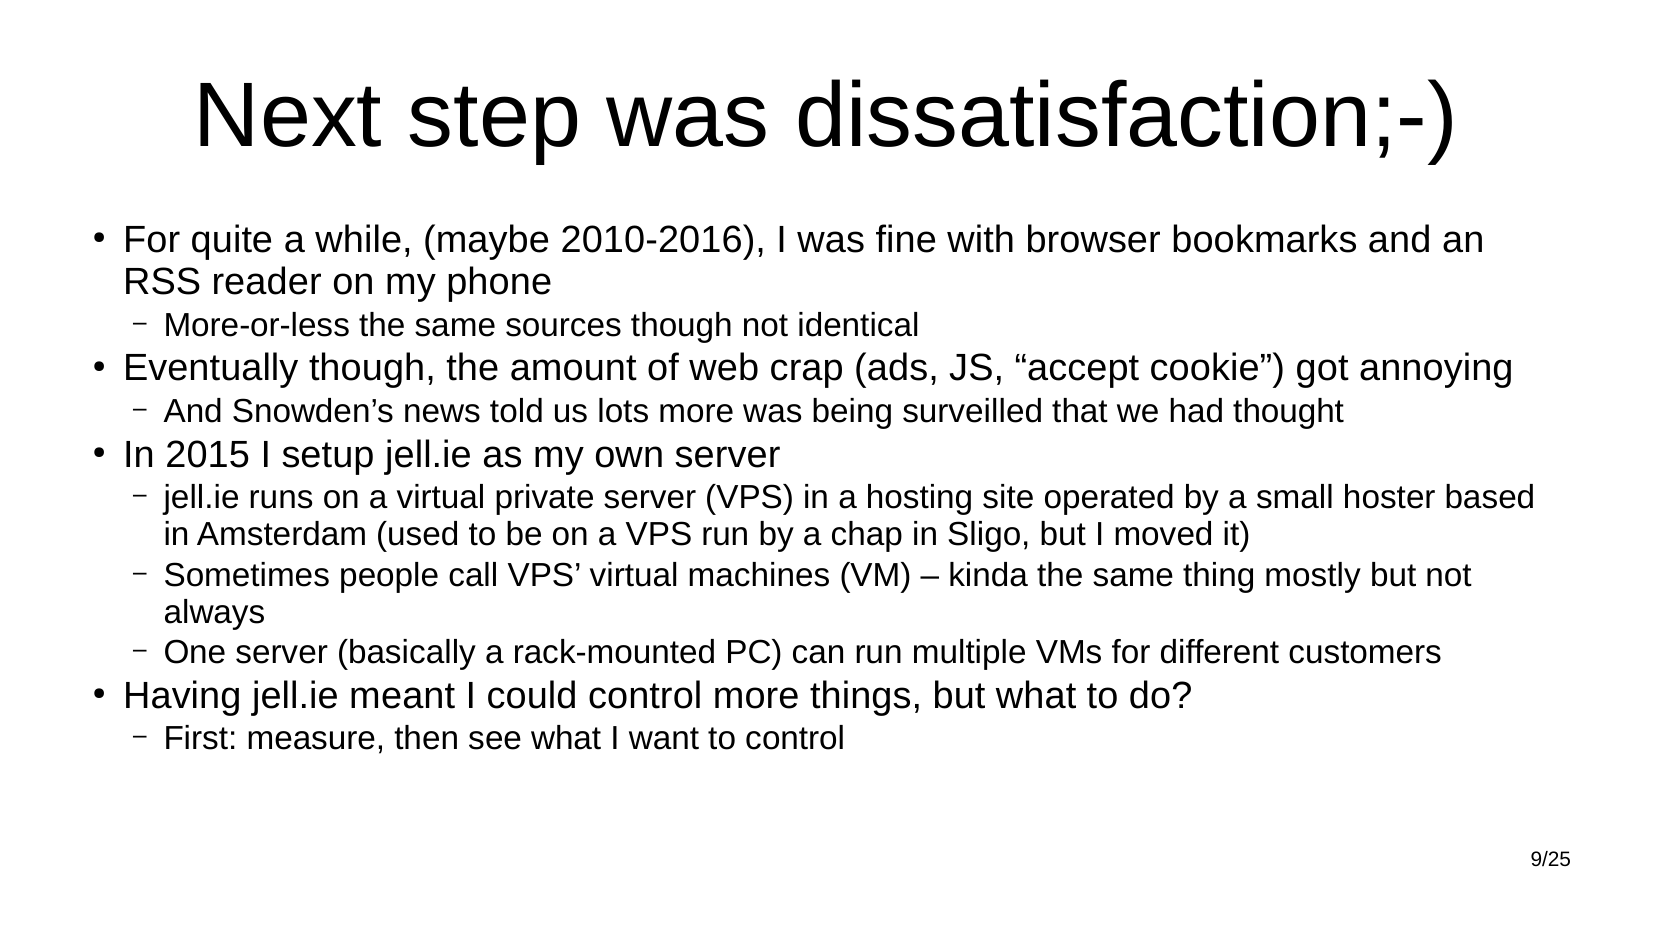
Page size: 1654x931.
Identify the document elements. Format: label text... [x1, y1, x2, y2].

list For quite a while, (maybe 2010-2016), I was fine with browser bookmarks and an RSS reader on my phone More-or-less the same sources though not identical Eventually though, the amount of web crap (ads, JS, “accept cookie”) got annoying And Snowden’s news told us lots more was being surveilled that we had thought In 2015 I setup jell.ie as my own server jell.ie runs on a virtual private server (VPS) in a hosting site operated by a small hoster based in Amsterdam (used to be on a VPS run by a chap in Sligo, but I moved it) Sometimes people call VPS’ virtual machines (VM) – kinda the same thing mostly but not always One server (basically a rack-mounted PC) can run multiple VMs for different customers Having jell.ie meant I could control more things, but what to do? First: measure, then see what I want to control [82, 217, 1571, 758]
title Next step was dissatisfaction;-) [82, 37, 1571, 193]
